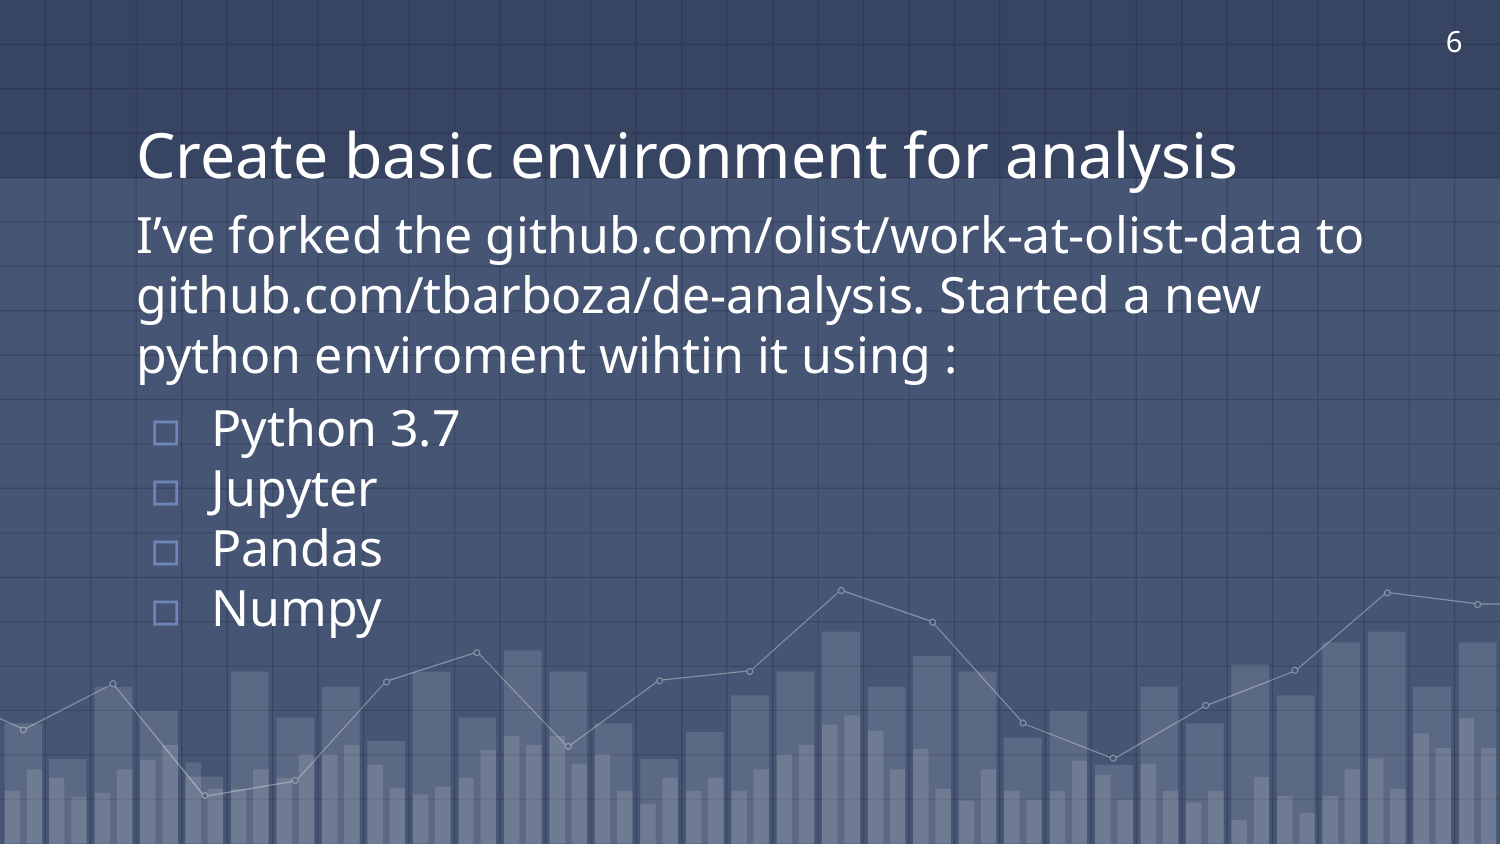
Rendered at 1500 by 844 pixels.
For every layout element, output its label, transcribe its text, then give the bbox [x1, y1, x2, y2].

list I’ve forked the github.com/olist/work-at-olist-data to github.com/tbarboza/de-analysis. Started a new python enviroment wihtin it using : Python 3.7 Jupyter Pandas Numpy [121, 189, 1383, 698]
title Create basic environment for analysis [121, 65, 1383, 189]
slide_number 1 [1408, 0, 1500, 88]
